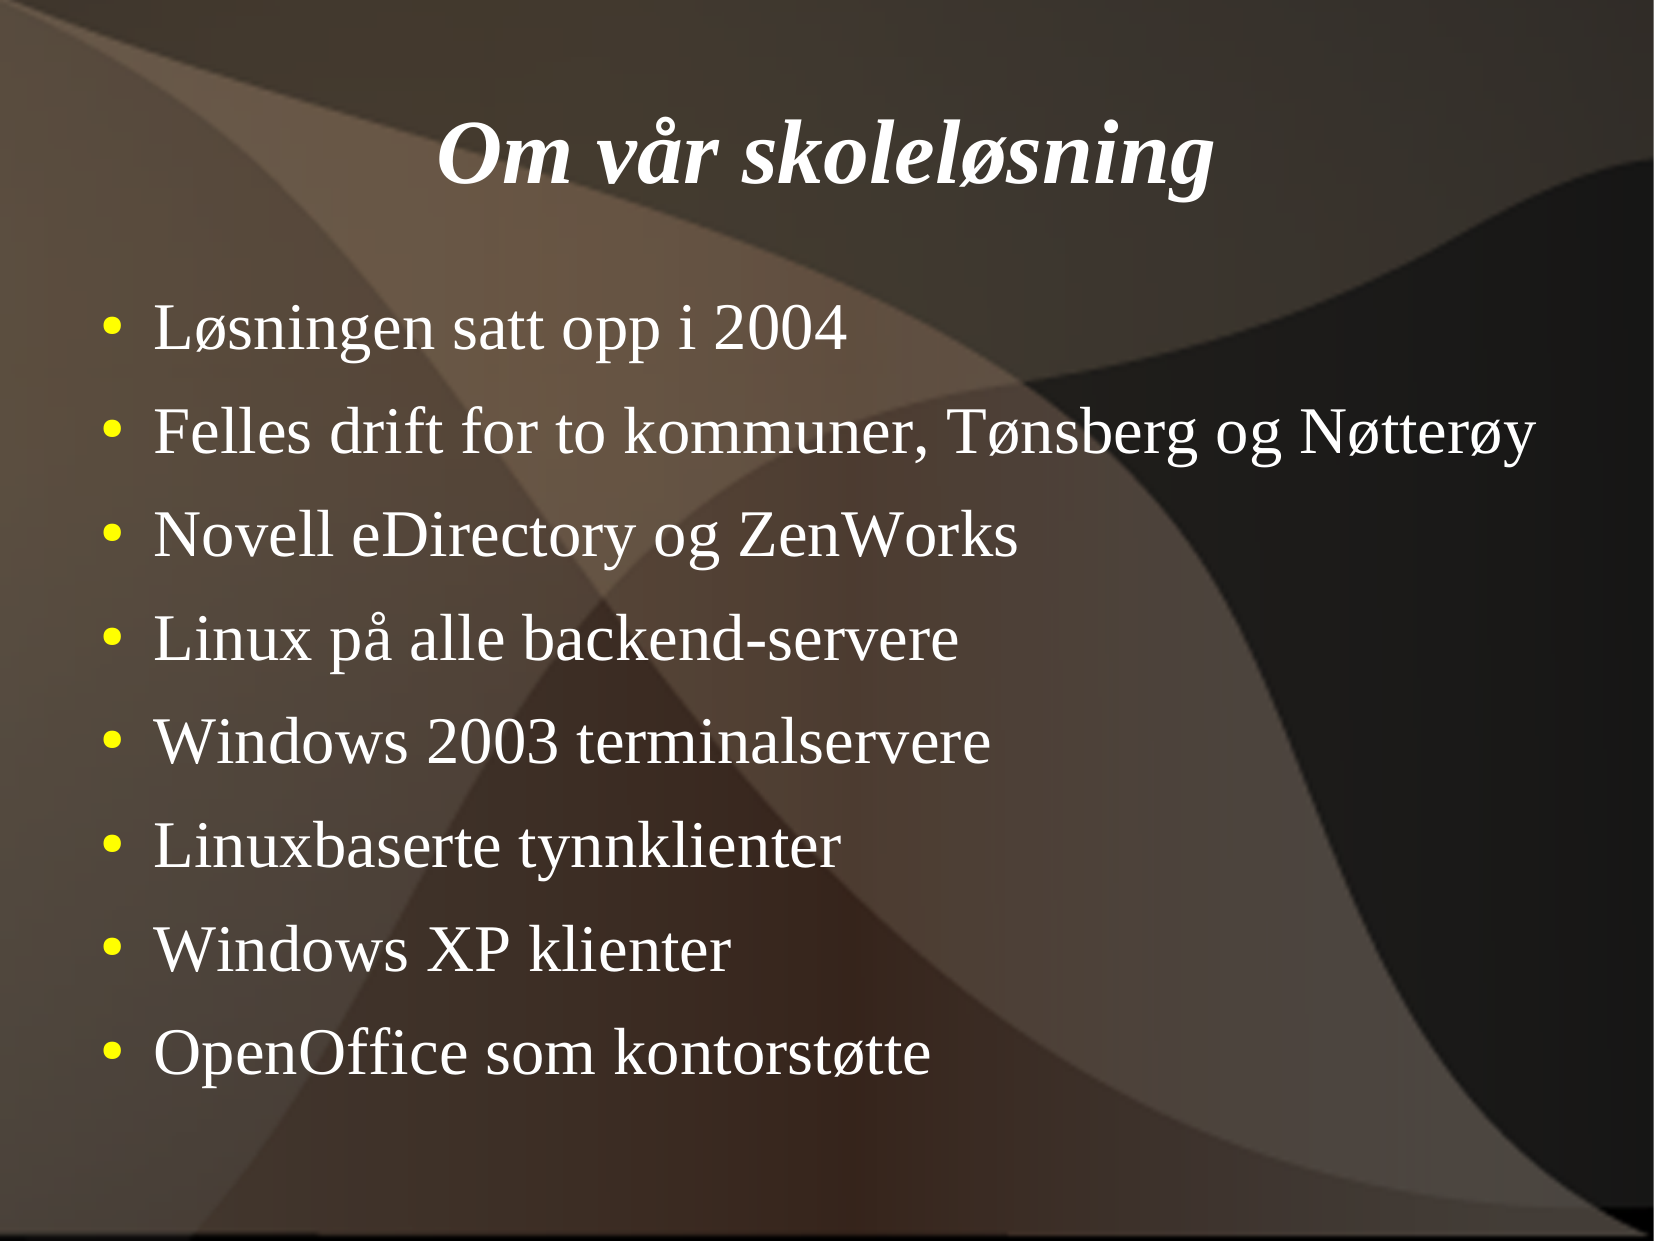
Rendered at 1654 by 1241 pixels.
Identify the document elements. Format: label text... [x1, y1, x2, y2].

picture [0, 0, 1654, 1241]
title Om vår skoleløsning [82, 56, 1571, 250]
list Løsningen satt opp i 2004 Felles drift for to kommuner, Tønsberg og Nøtterøy Novell eDirectory og ZenWorks Linux på alle backend-servere Windows 2003 terminalservere Linuxbaserte tynnklienter Windows XP klienter OpenOffice som kontorstøtte [82, 290, 1571, 1094]
